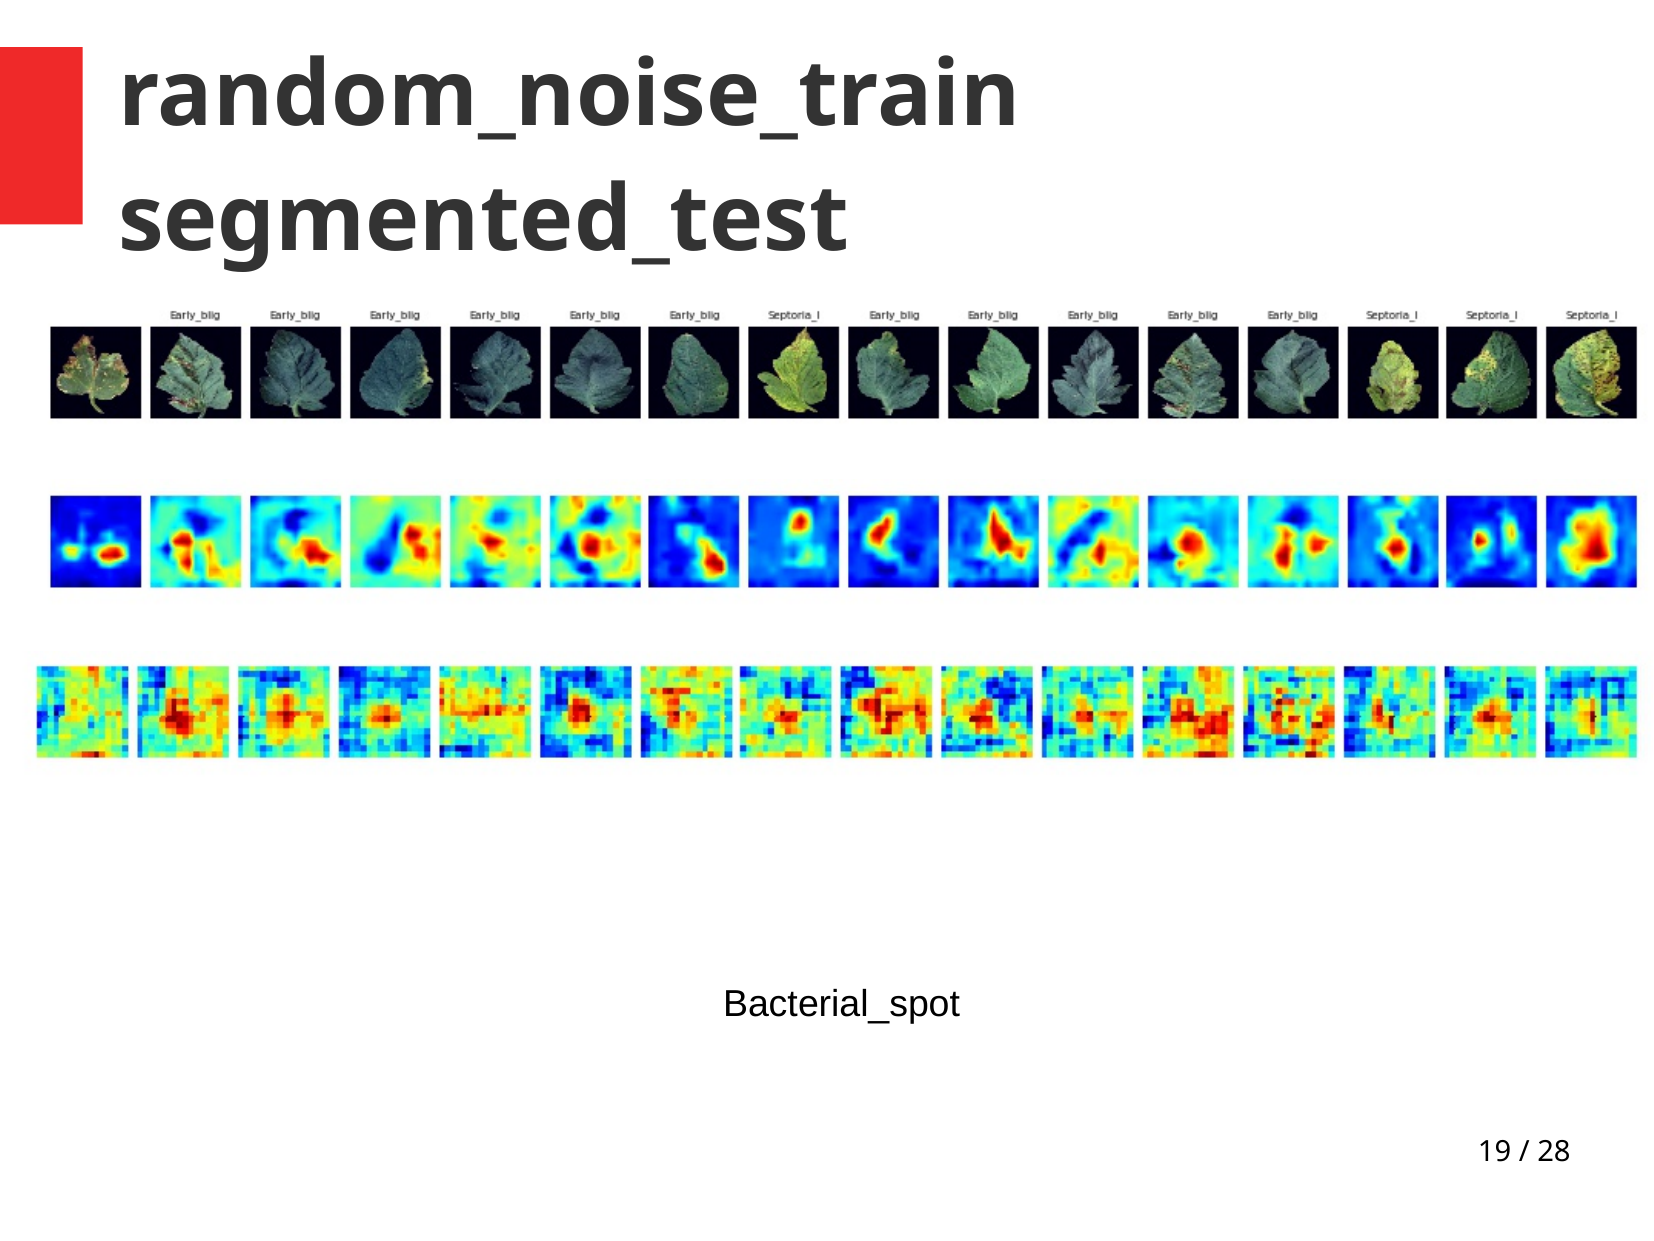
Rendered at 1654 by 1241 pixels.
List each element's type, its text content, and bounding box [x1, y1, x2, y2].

title random_noise_train segmented_test [118, 45, 1571, 260]
text_box Bacterial_spot [708, 975, 976, 1032]
picture [0, 651, 1654, 796]
picture [0, 479, 1654, 625]
picture [0, 299, 1654, 456]
